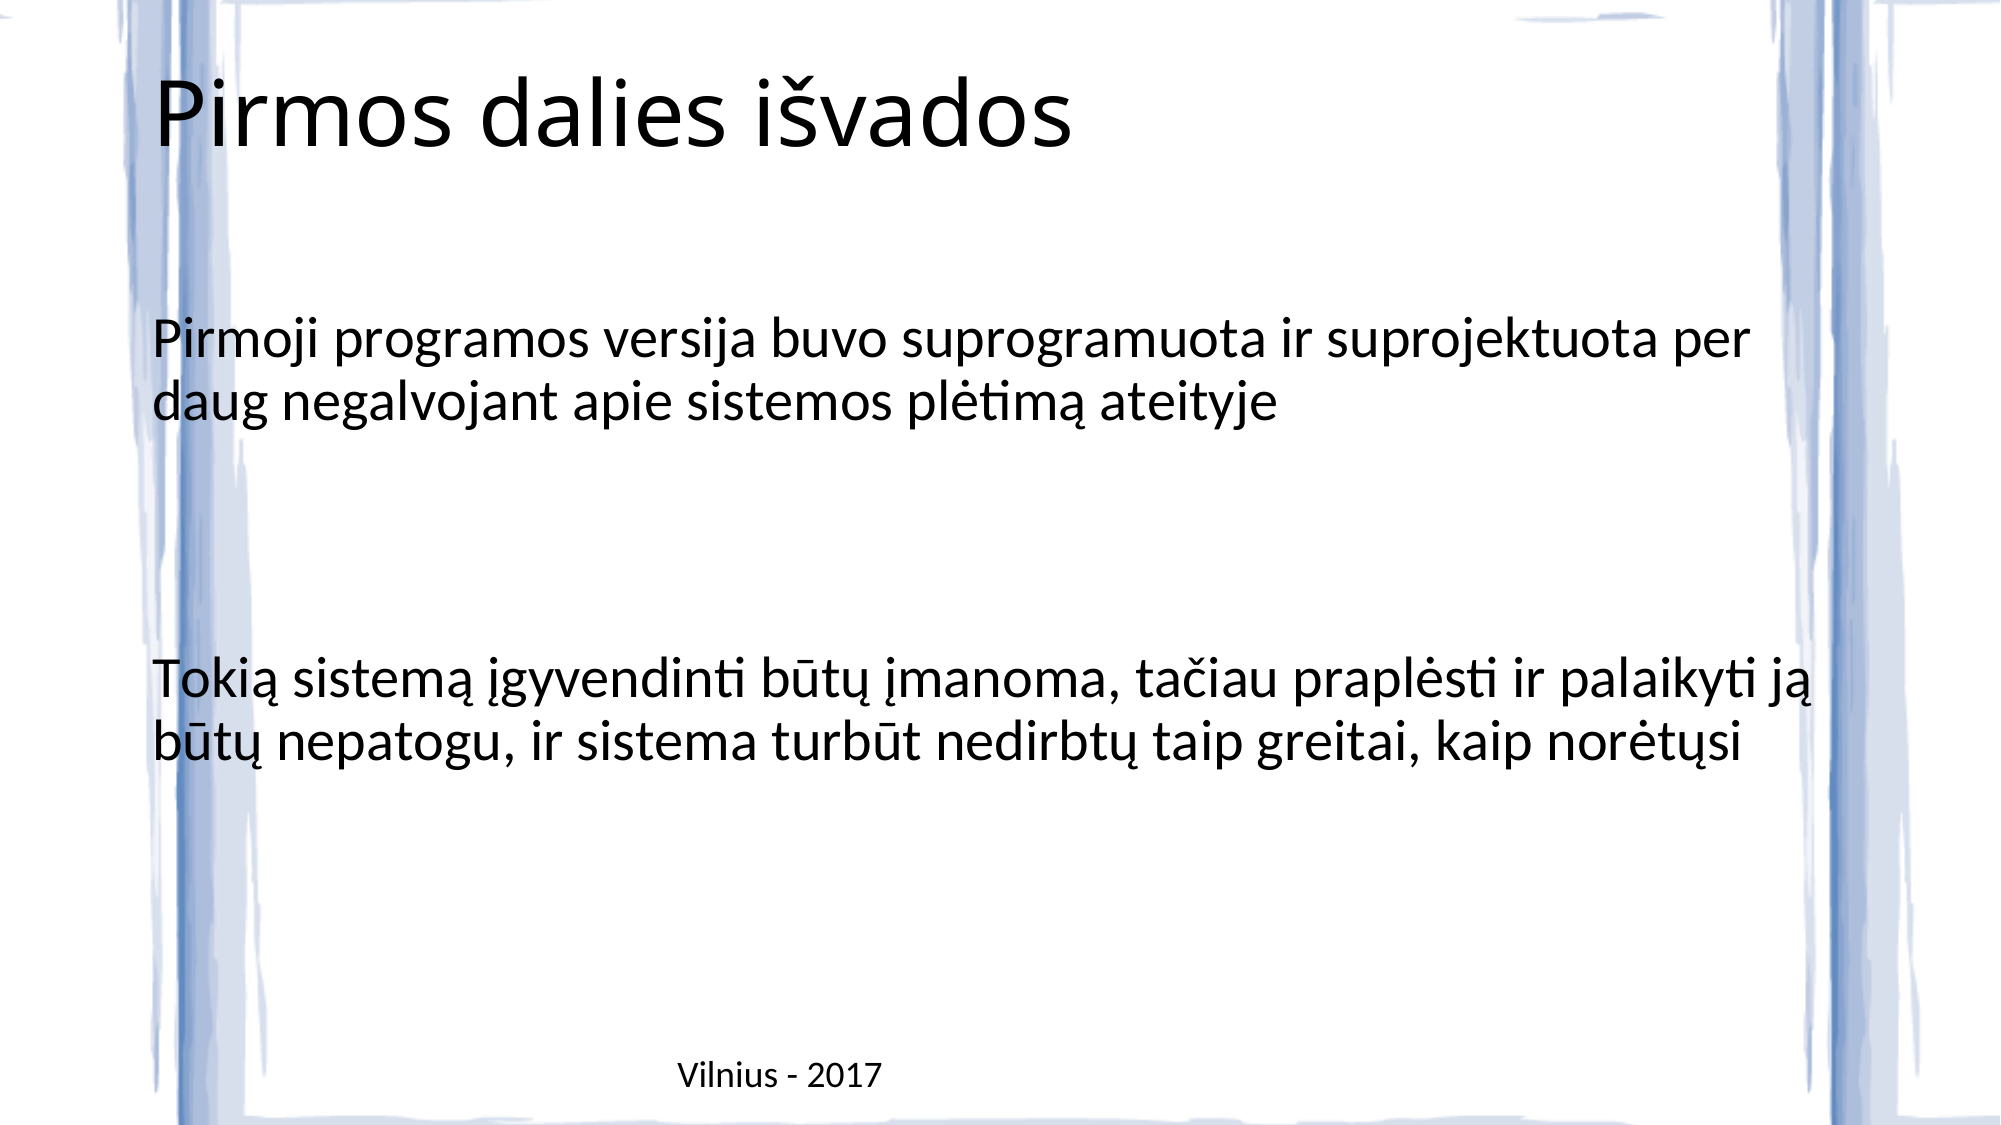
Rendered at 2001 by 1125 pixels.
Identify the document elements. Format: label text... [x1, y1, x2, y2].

title Pirmos dalies išvados [137, 59, 1863, 278]
footer Vilnius - 2017 [662, 1042, 1338, 1103]
picture [0, 0, 2001, 1125]
list Pirmoji programos versija buvo suprogramuota ir suprojektuota per daug negalvojant apie sistemos plėtimą ateityje Tokią sistemą įgyvendinti būtų įmanoma, tačiau praplėsti ir palaikyti ją būtų nepatogu, ir sistema turbūt nedirbtų taip greitai, kaip norėtųsi [137, 299, 1863, 1014]
